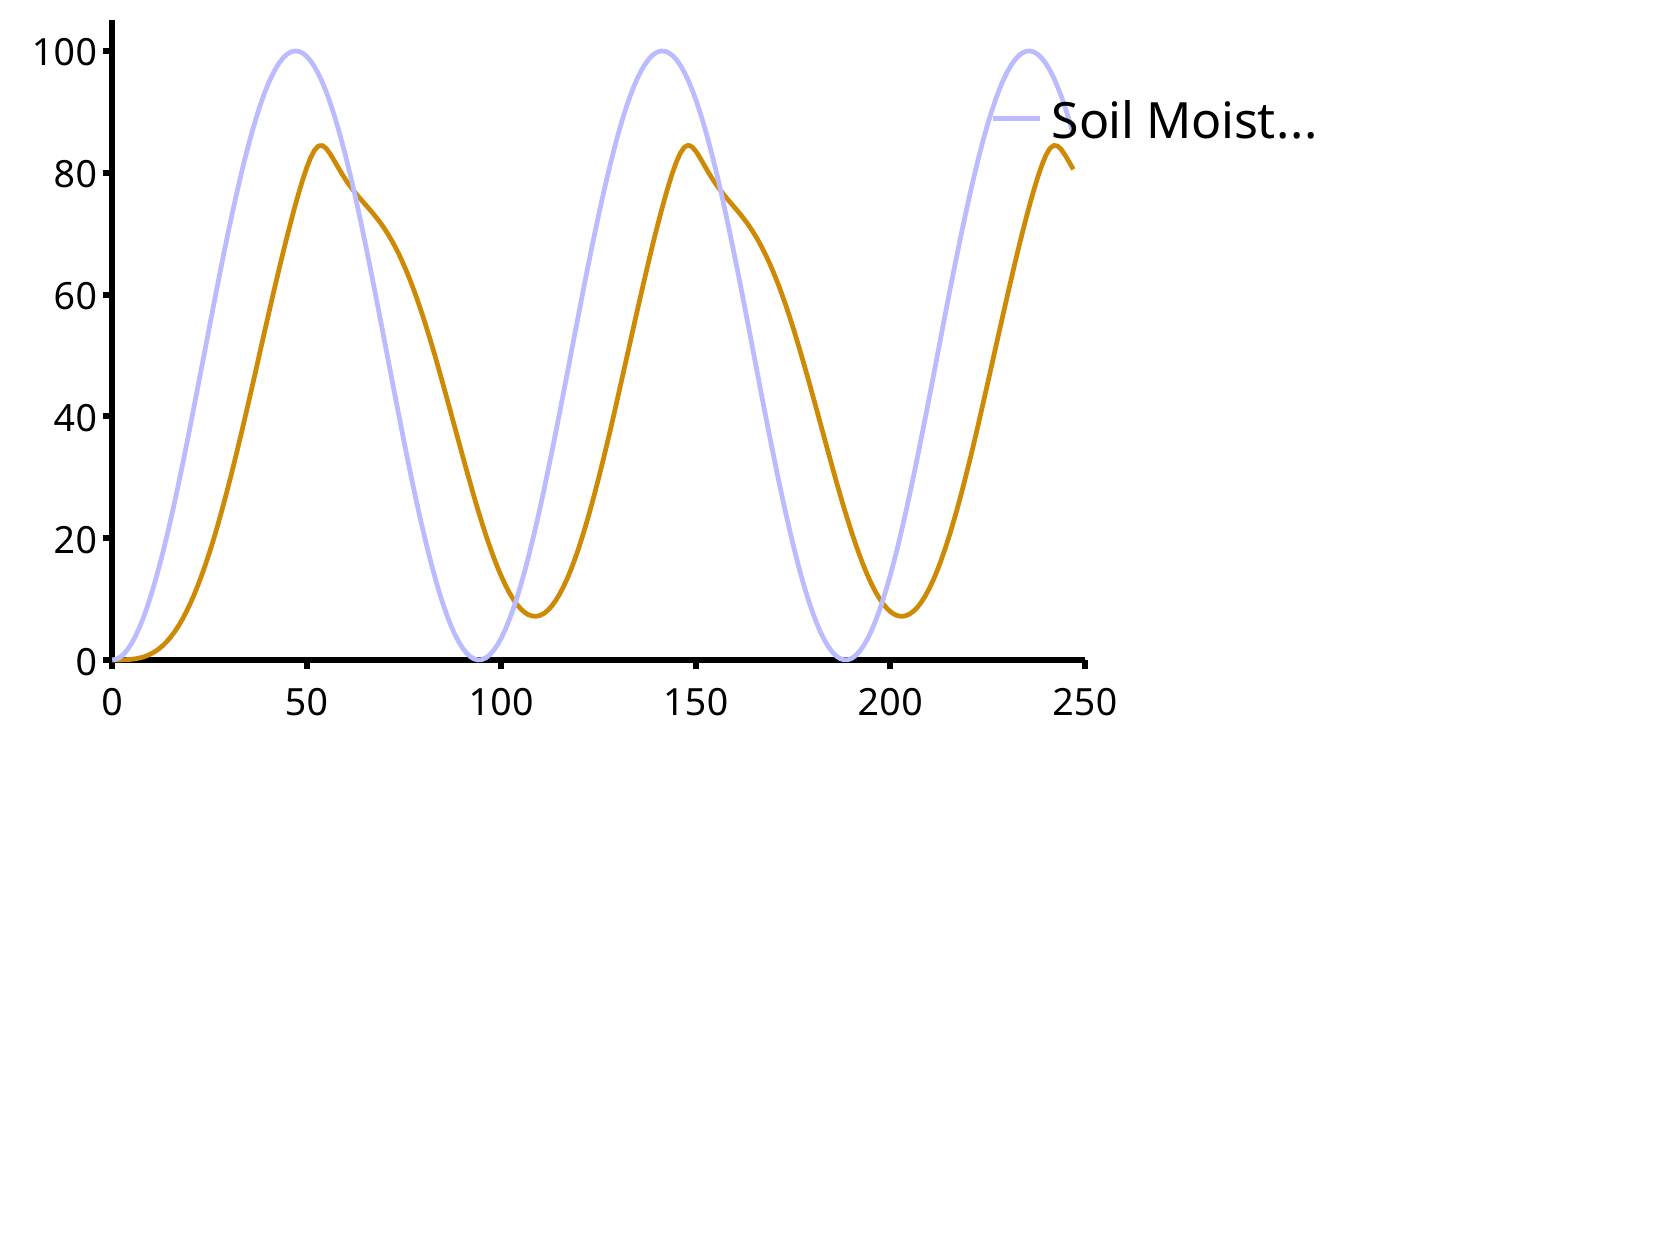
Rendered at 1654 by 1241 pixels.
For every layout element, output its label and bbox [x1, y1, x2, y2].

chart [1, 5, 1501, 742]
